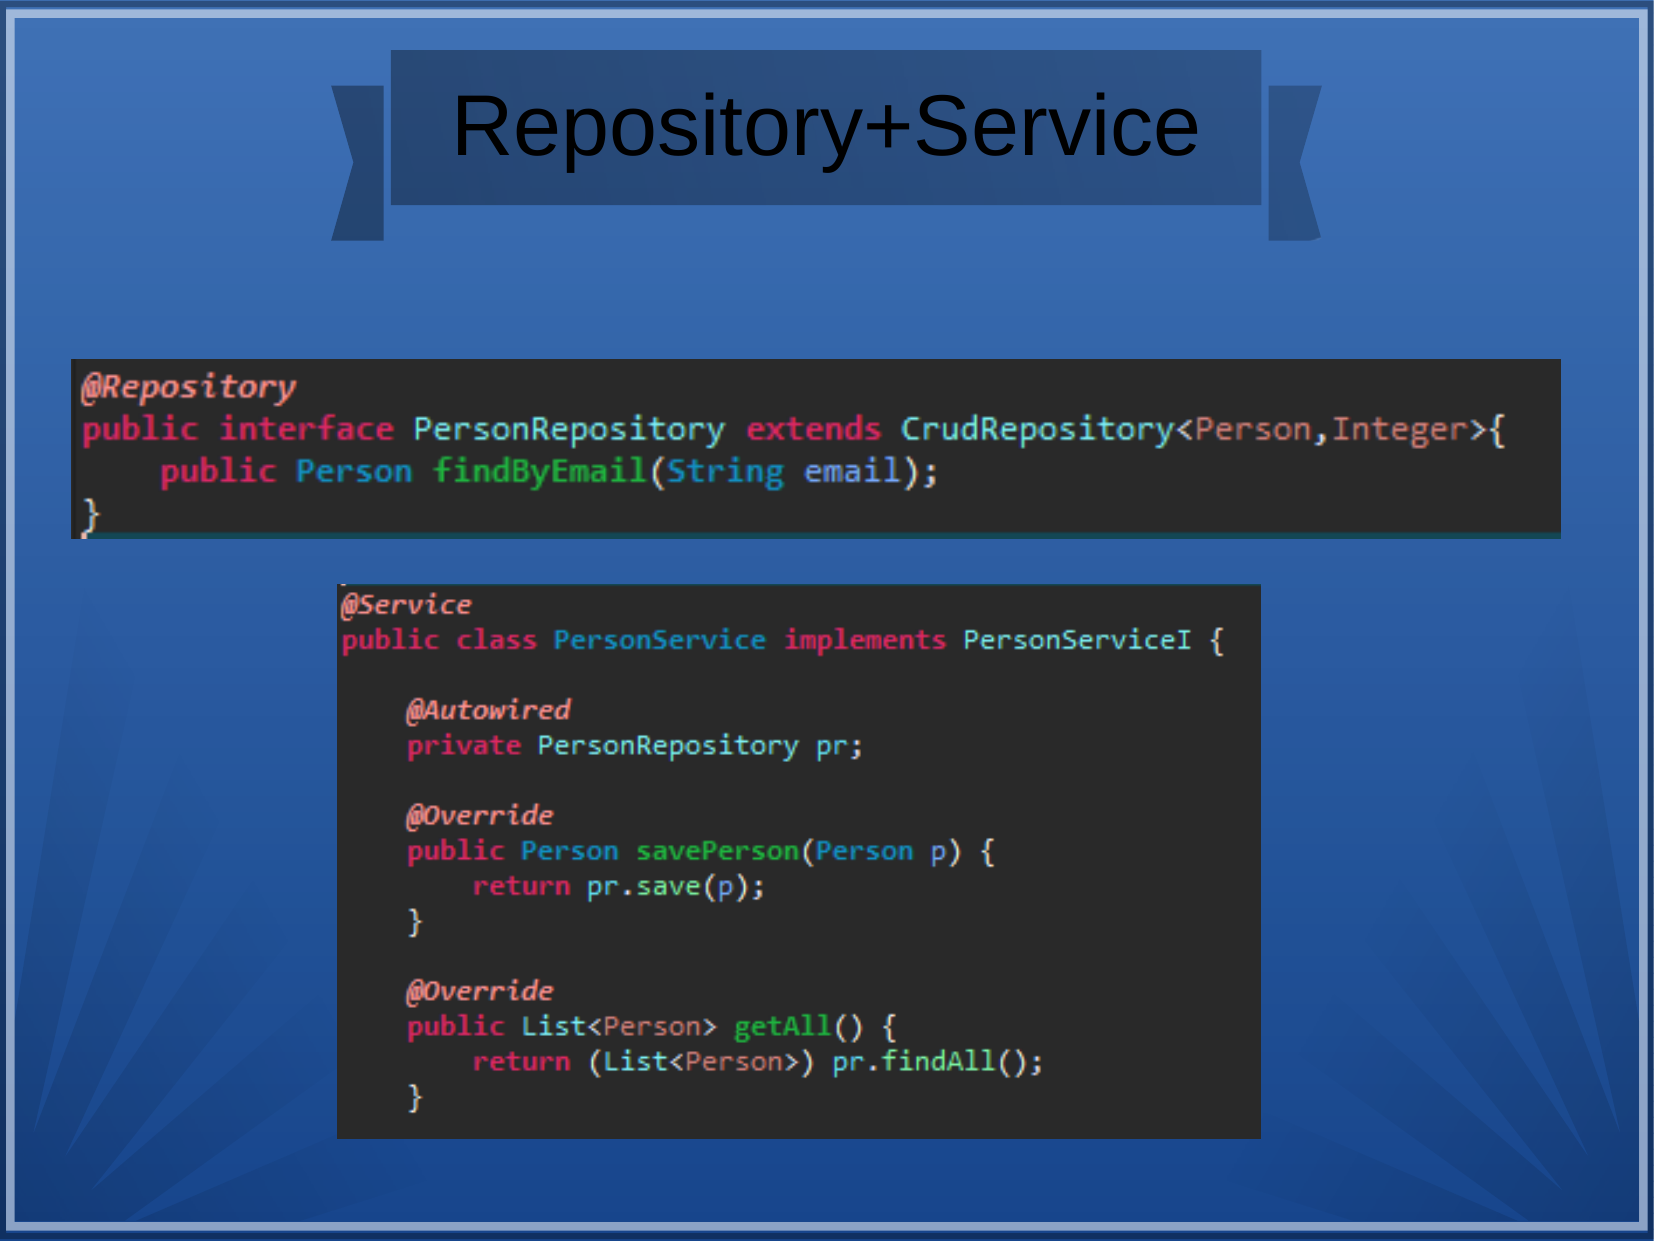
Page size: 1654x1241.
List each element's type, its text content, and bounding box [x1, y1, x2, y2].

picture [71, 359, 1561, 539]
title Repository+Service [389, 47, 1264, 205]
picture [337, 584, 1261, 1139]
